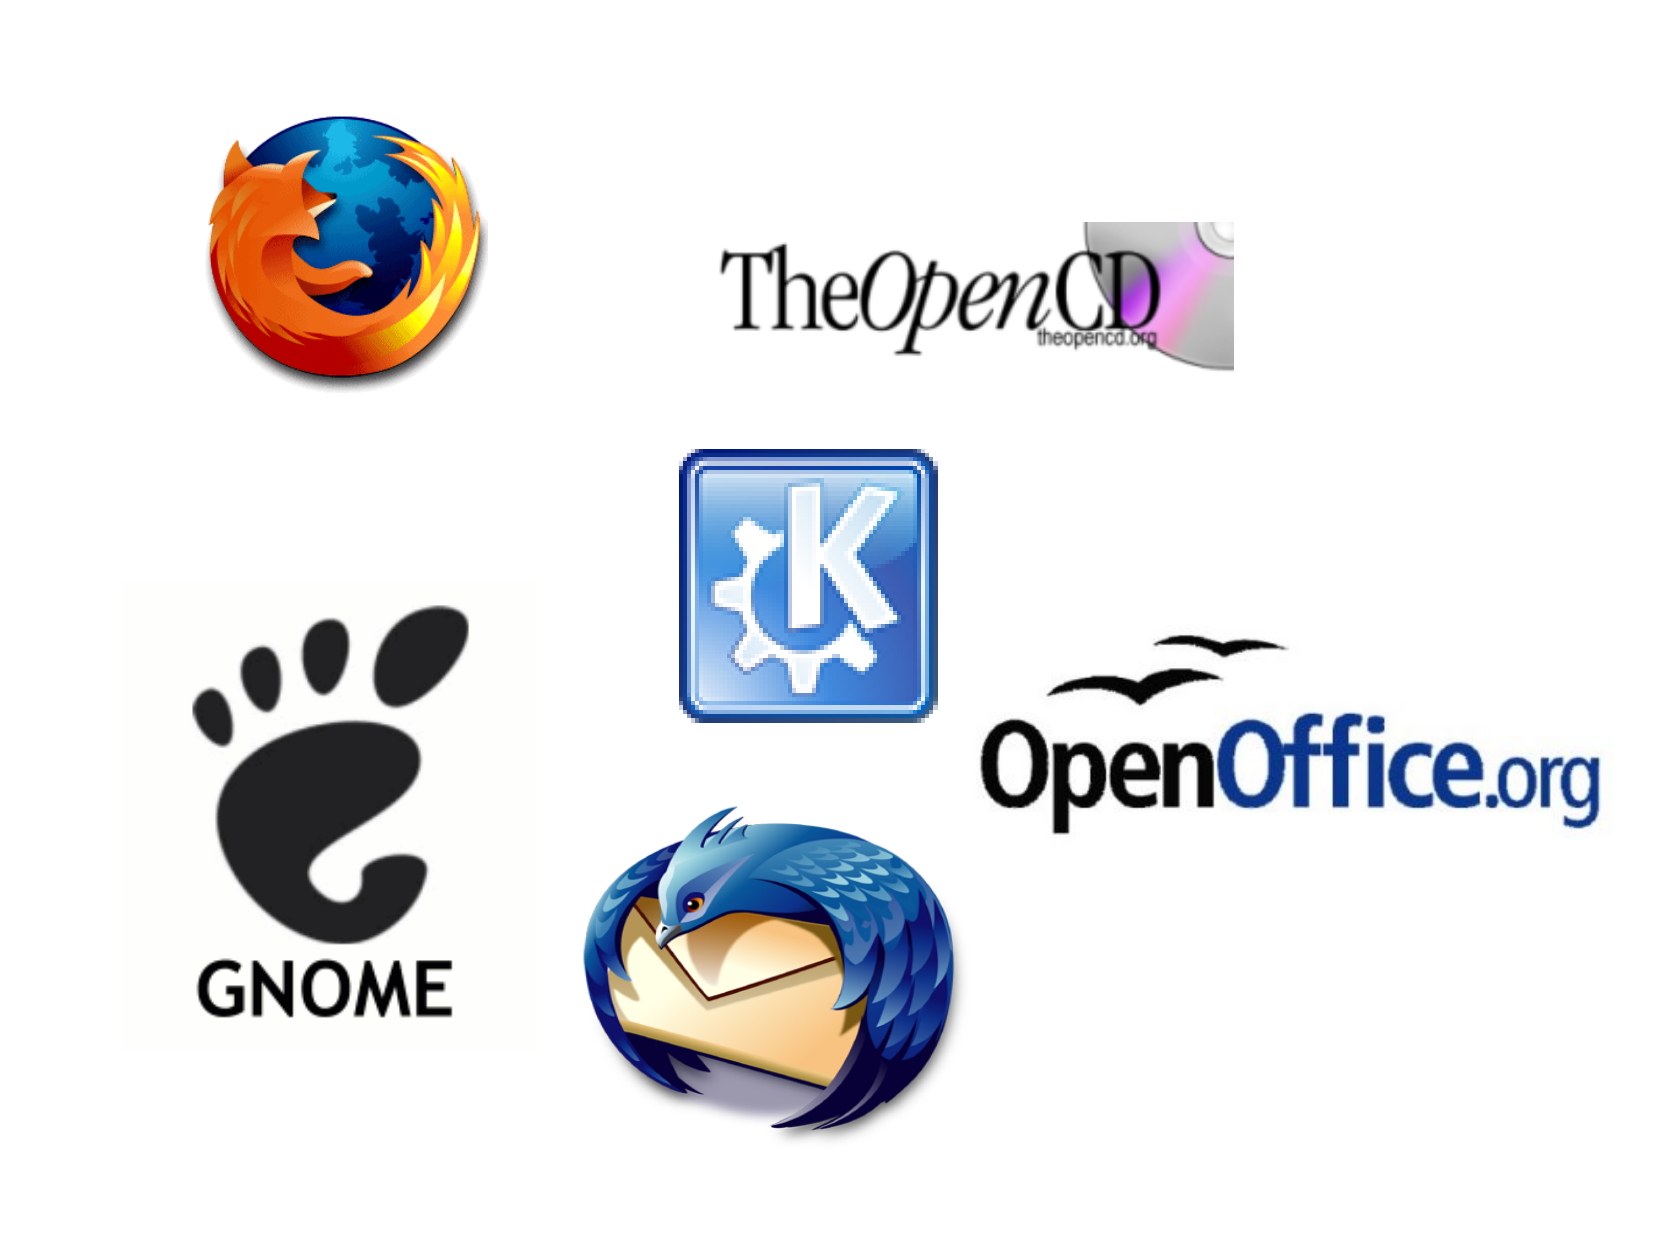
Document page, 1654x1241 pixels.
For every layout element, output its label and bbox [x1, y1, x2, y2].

picture [122, 581, 536, 1051]
picture [679, 449, 938, 723]
picture [542, 562, 1613, 1163]
picture [204, 112, 488, 393]
picture [712, 222, 1234, 376]
